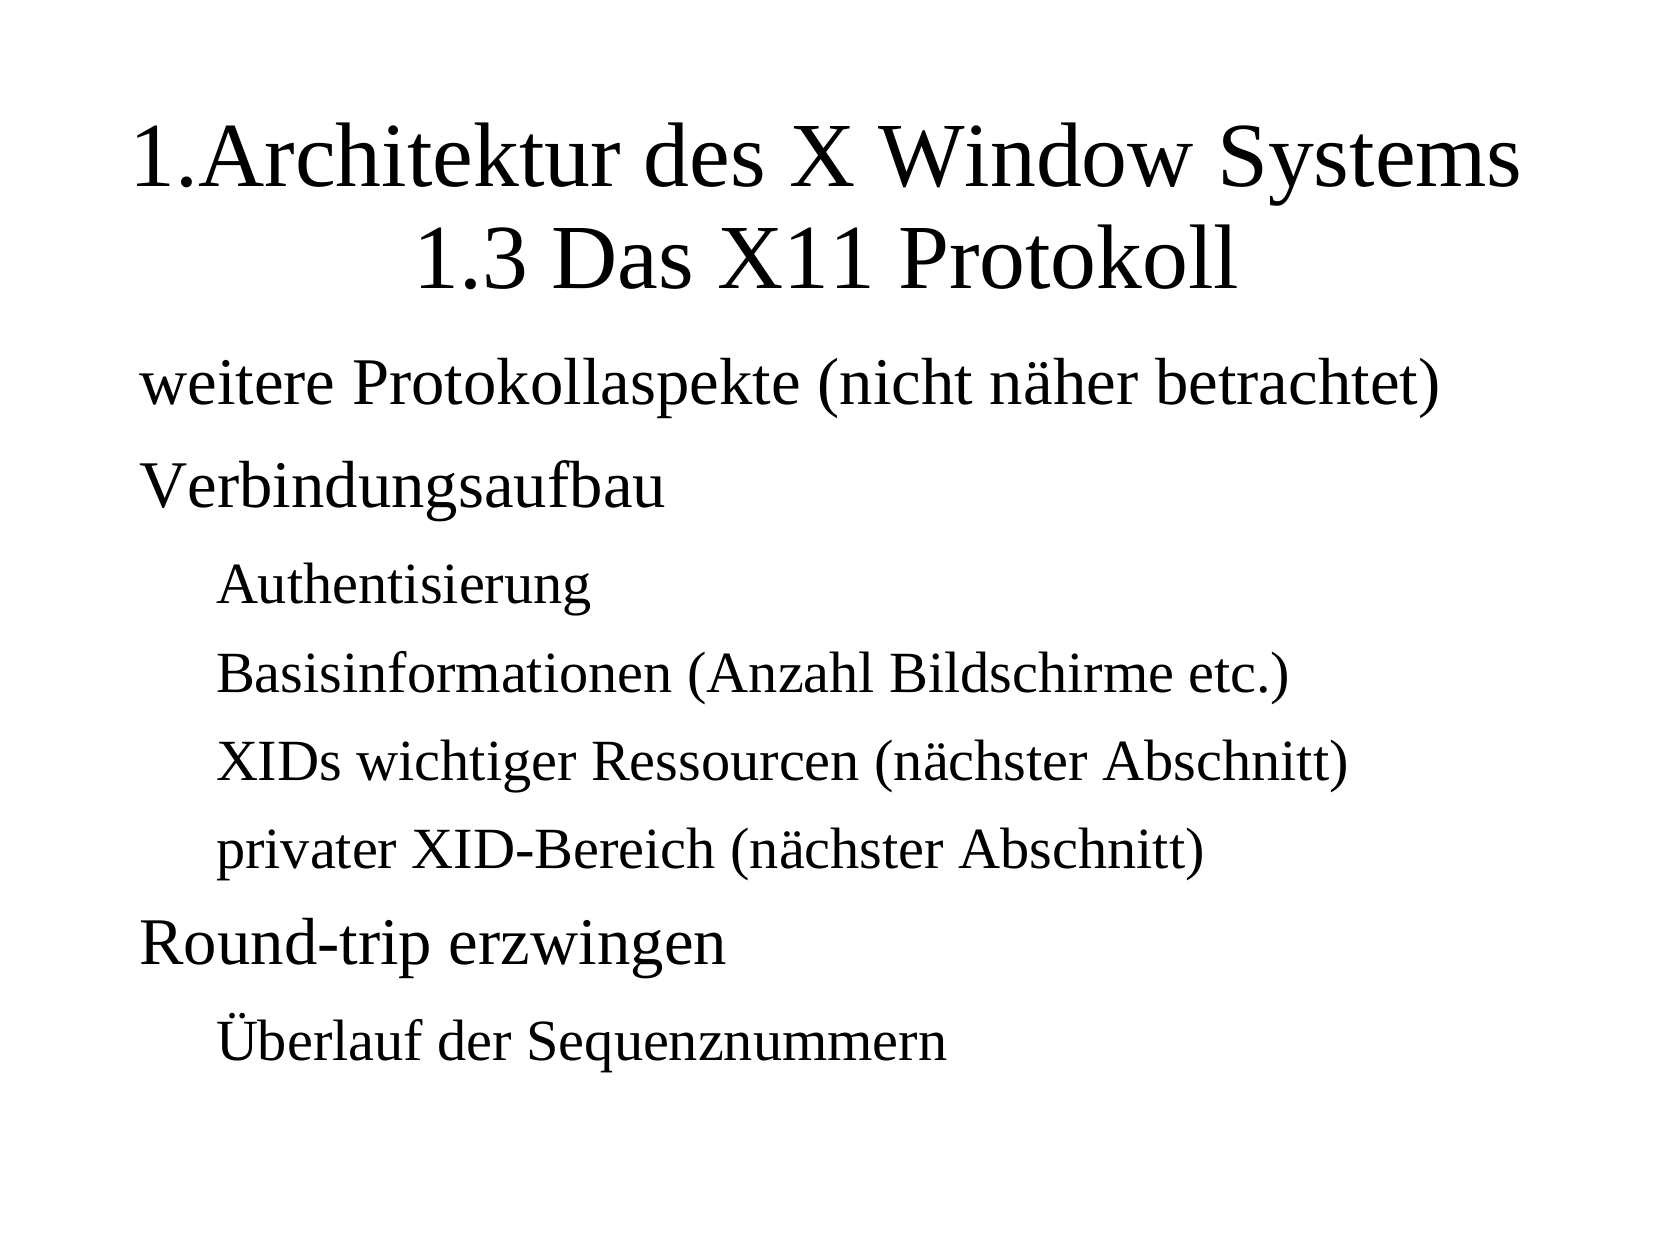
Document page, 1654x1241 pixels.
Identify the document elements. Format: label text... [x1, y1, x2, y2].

list weitere Protokollaspekte (nicht näher betrachtet) Verbindungsaufbau Authentisierung Basisinformationen (Anzahl Bildschirme etc.) XIDs wichtiger Ressourcen (nächster Abschnitt) privater XID-Bereich (nächster Abschnitt) Round-trip erzwingen Überlauf der Sequenznummern [121, 344, 1534, 1127]
title 1.Architektur des X Window Systems 1.3 Das X11 Protokoll [121, 102, 1534, 311]
